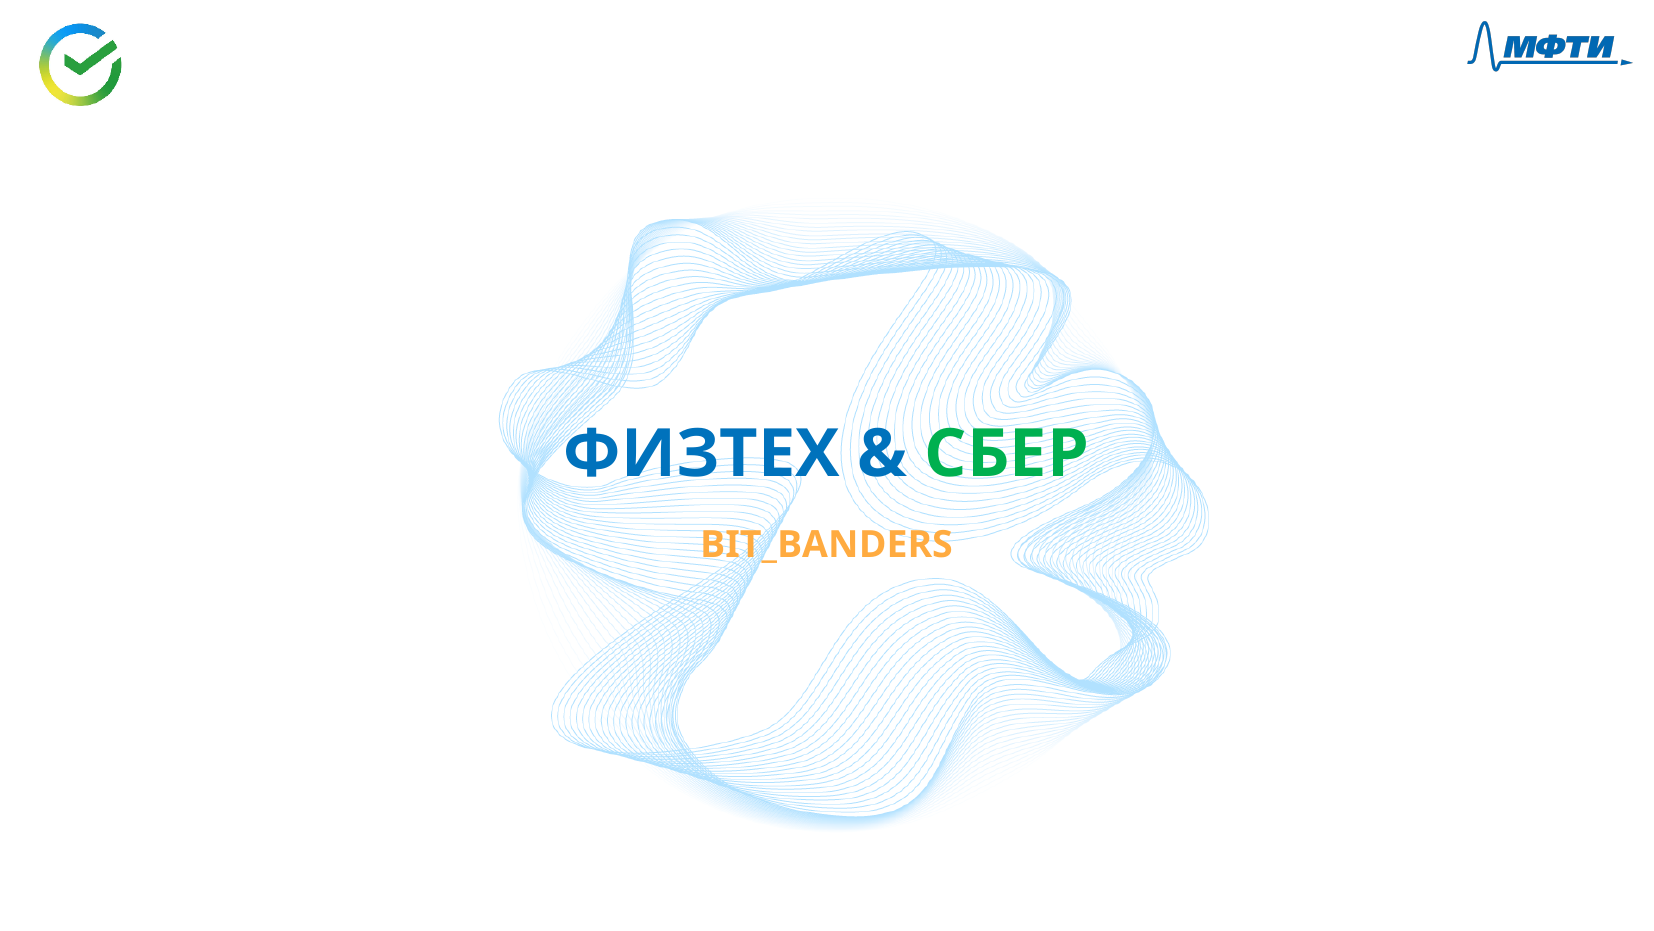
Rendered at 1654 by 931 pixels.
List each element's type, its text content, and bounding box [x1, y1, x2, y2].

picture [1446, 0, 1654, 93]
picture [371, 566, 1302, 931]
picture [0, 17, 1302, 409]
subtitle ФИЗТЕХ & СБЕР BIT_BANDERS [82, 409, 1571, 566]
